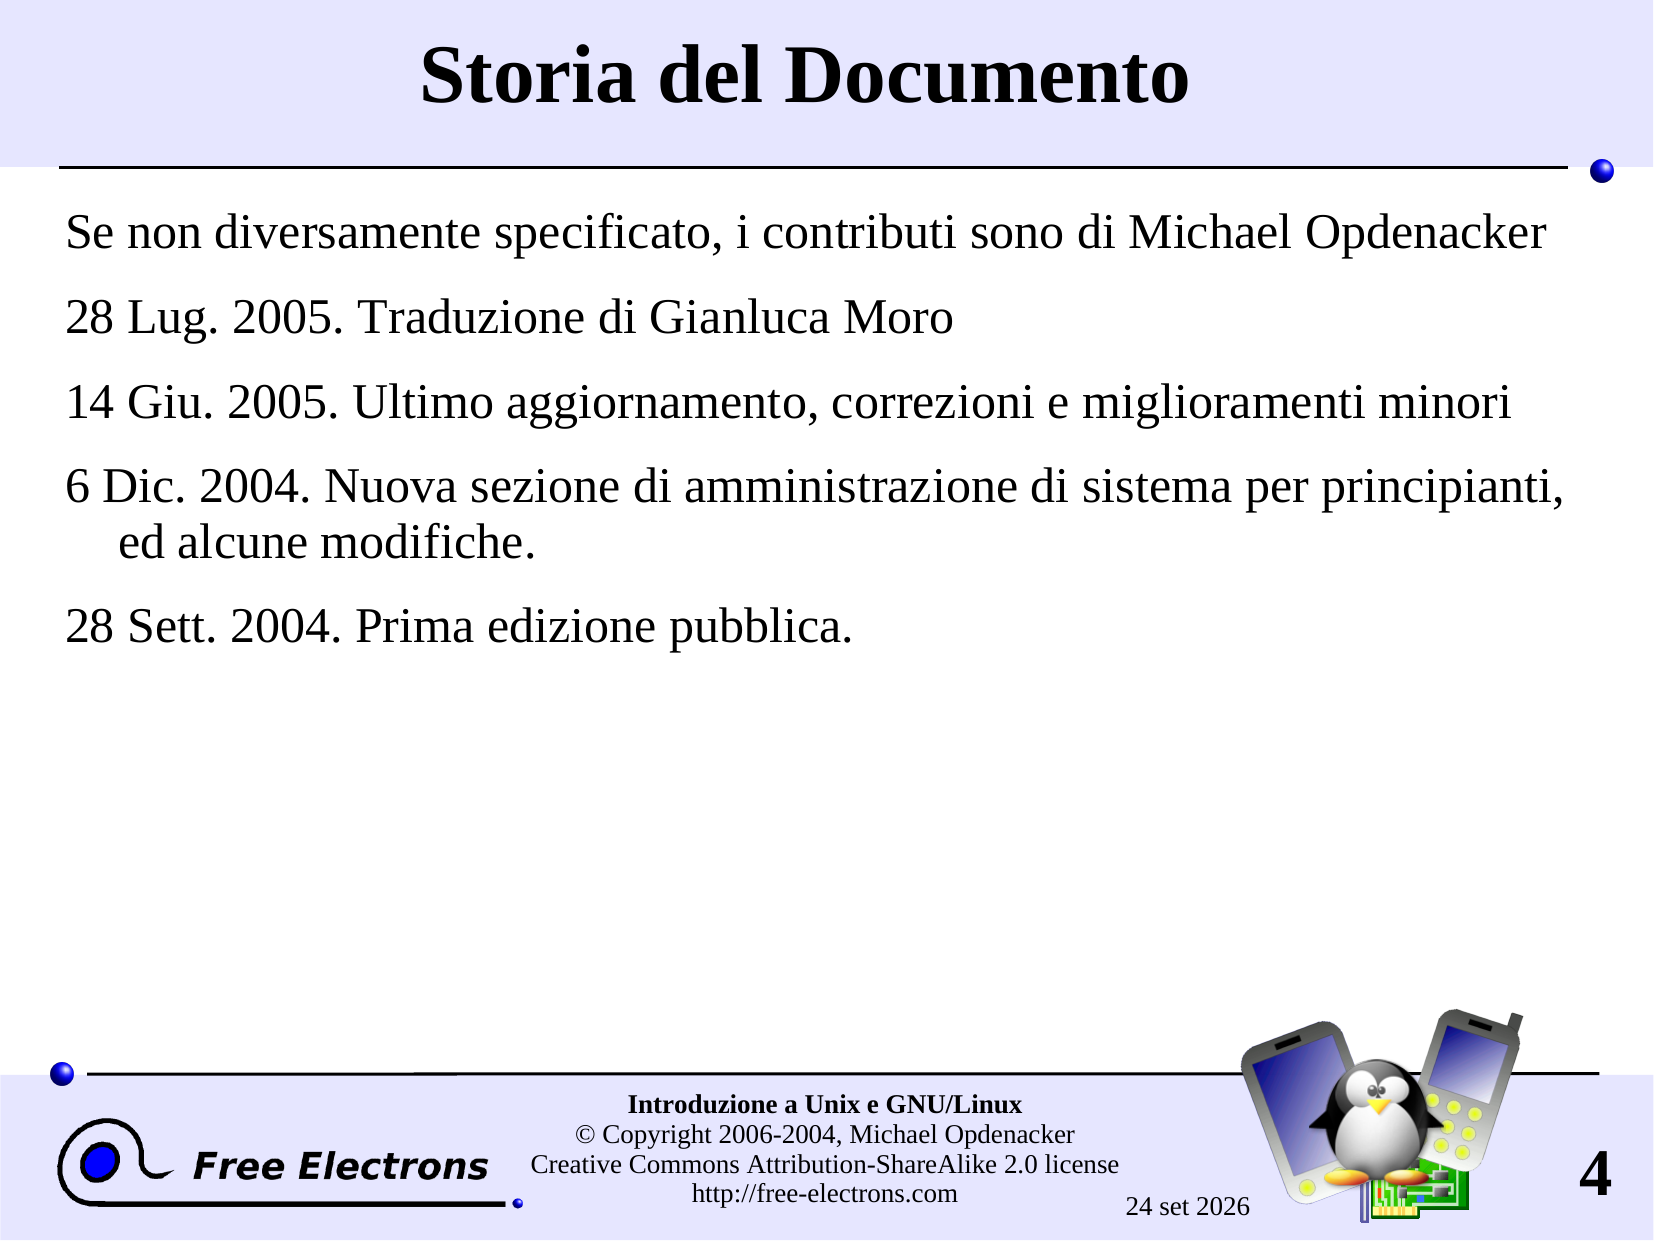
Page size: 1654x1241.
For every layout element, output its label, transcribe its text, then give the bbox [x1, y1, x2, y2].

picture [1226, 1054, 1525, 1241]
title Storia del Documento [60, 12, 1551, 138]
list Se non diversamente specificato, i contributi sono di Michael Opdenacker 28 Lug. 2005. Traduzione di Gianluca Moro 14 Giu. 2005. Ultimo aggiornamento, correzioni e miglioramenti minori 6 Dic. 2004. Nuova sezione di amministrazione di sistema per principianti, ed alcune modifiche. 28 Sett. 2004. Prima edizione pubblica. [47, 203, 1601, 1054]
picture [50, 1107, 527, 1216]
